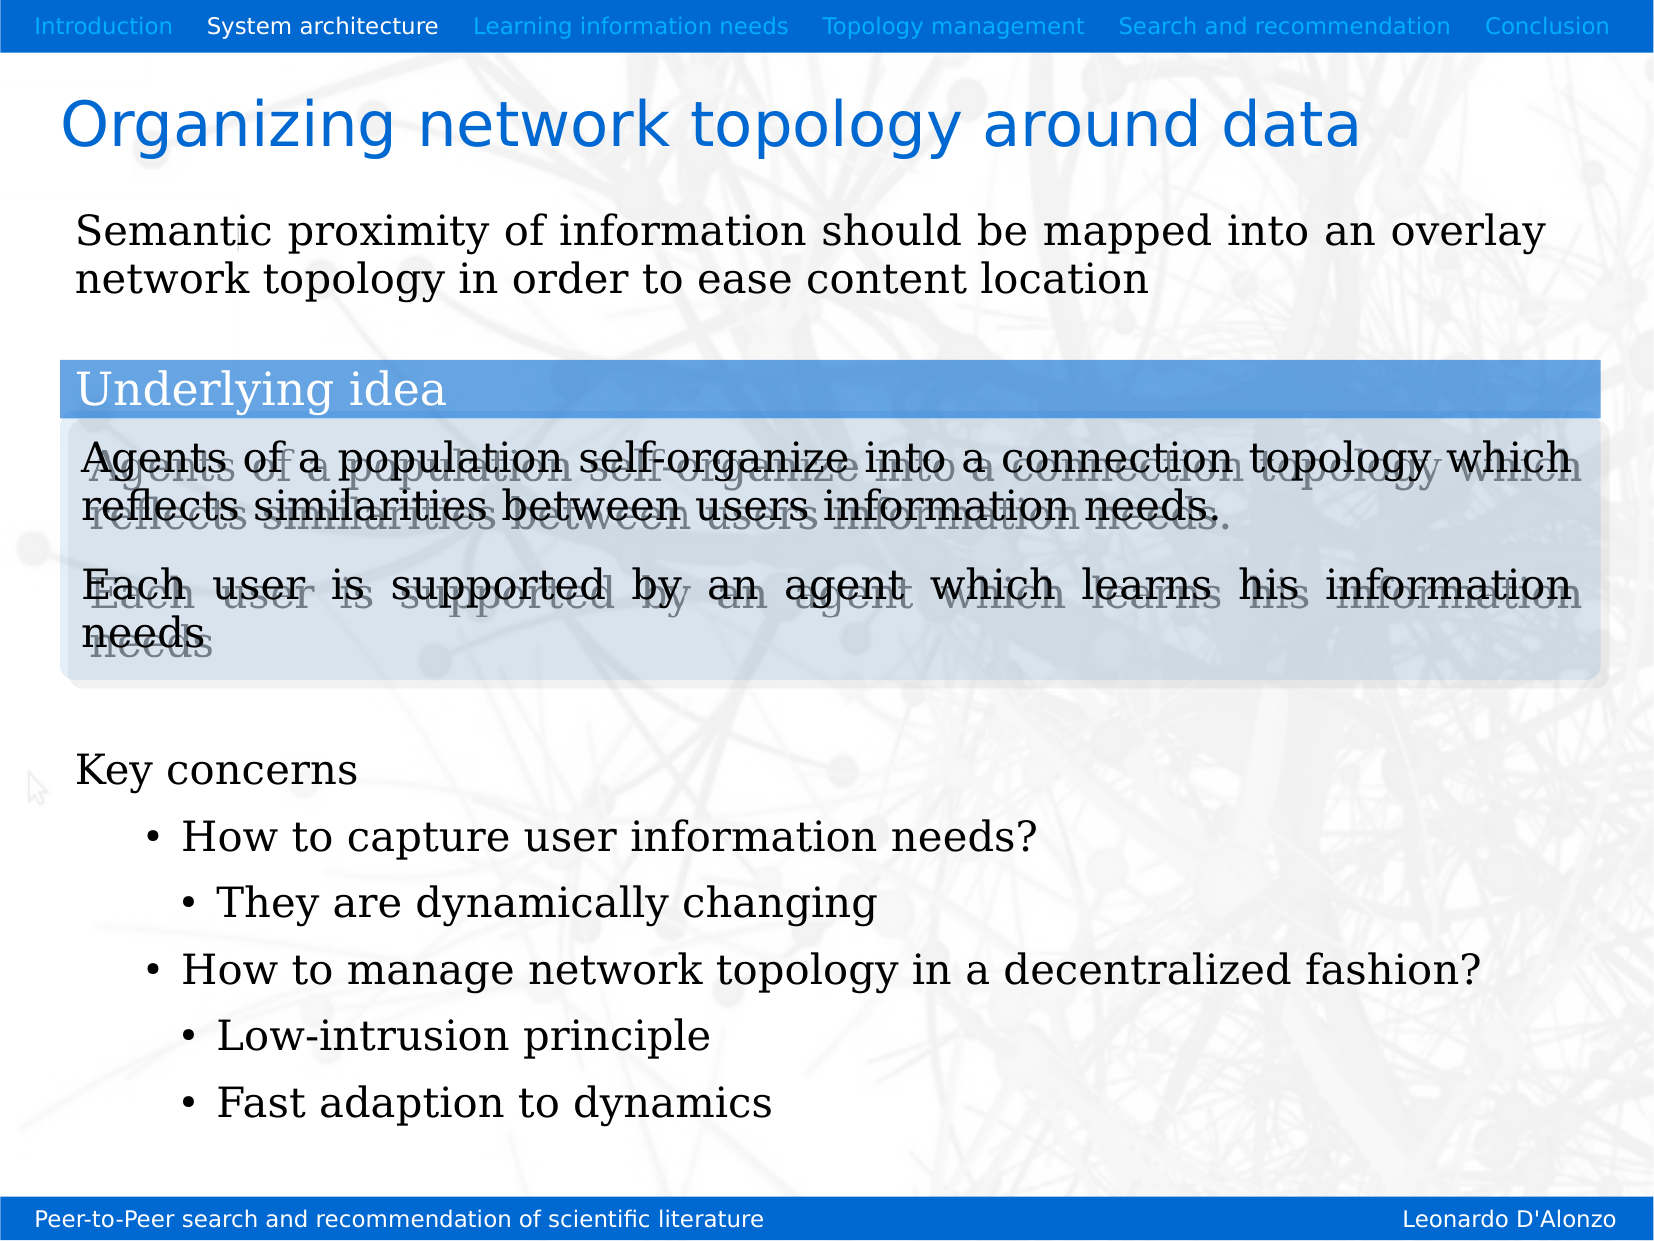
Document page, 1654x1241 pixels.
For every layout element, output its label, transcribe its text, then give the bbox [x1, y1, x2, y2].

text_box Peer-to-Peer search and recommendation of scientific literature [19, 1198, 898, 1241]
text_box Leonardo D'Alonzo [1387, 1198, 1647, 1241]
text_box Introduction [19, 6, 189, 48]
title Organizing network topology around data [60, 75, 1549, 175]
text_box [0, 0, 1654, 53]
text_box System architecture [192, 6, 455, 48]
text_box Learning information needs [458, 6, 804, 48]
text_box [0, 1196, 1654, 1241]
text_box Agents of a population self-organize into a connection topology which reflects similarities between users information needs. Each user is supported by an agent which learns his information needs [60, 419, 1601, 681]
text_box Underlying idea [60, 359, 1601, 419]
text_box Key concerns How to capture user information needs? They are dynamically changing How to manage network topology in a decentralized fashion? Low-intrusion principle Fast adaption to dynamics [60, 738, 1600, 1162]
text_box Search and recommendation [1103, 6, 1467, 48]
text_box Conclusion [1470, 6, 1626, 48]
text_box Topology management [807, 6, 1100, 48]
text_box Semantic proximity of information should be mapped into an overlay network topology in order to ease content location [60, 198, 1600, 313]
picture [0, 53, 1654, 1196]
